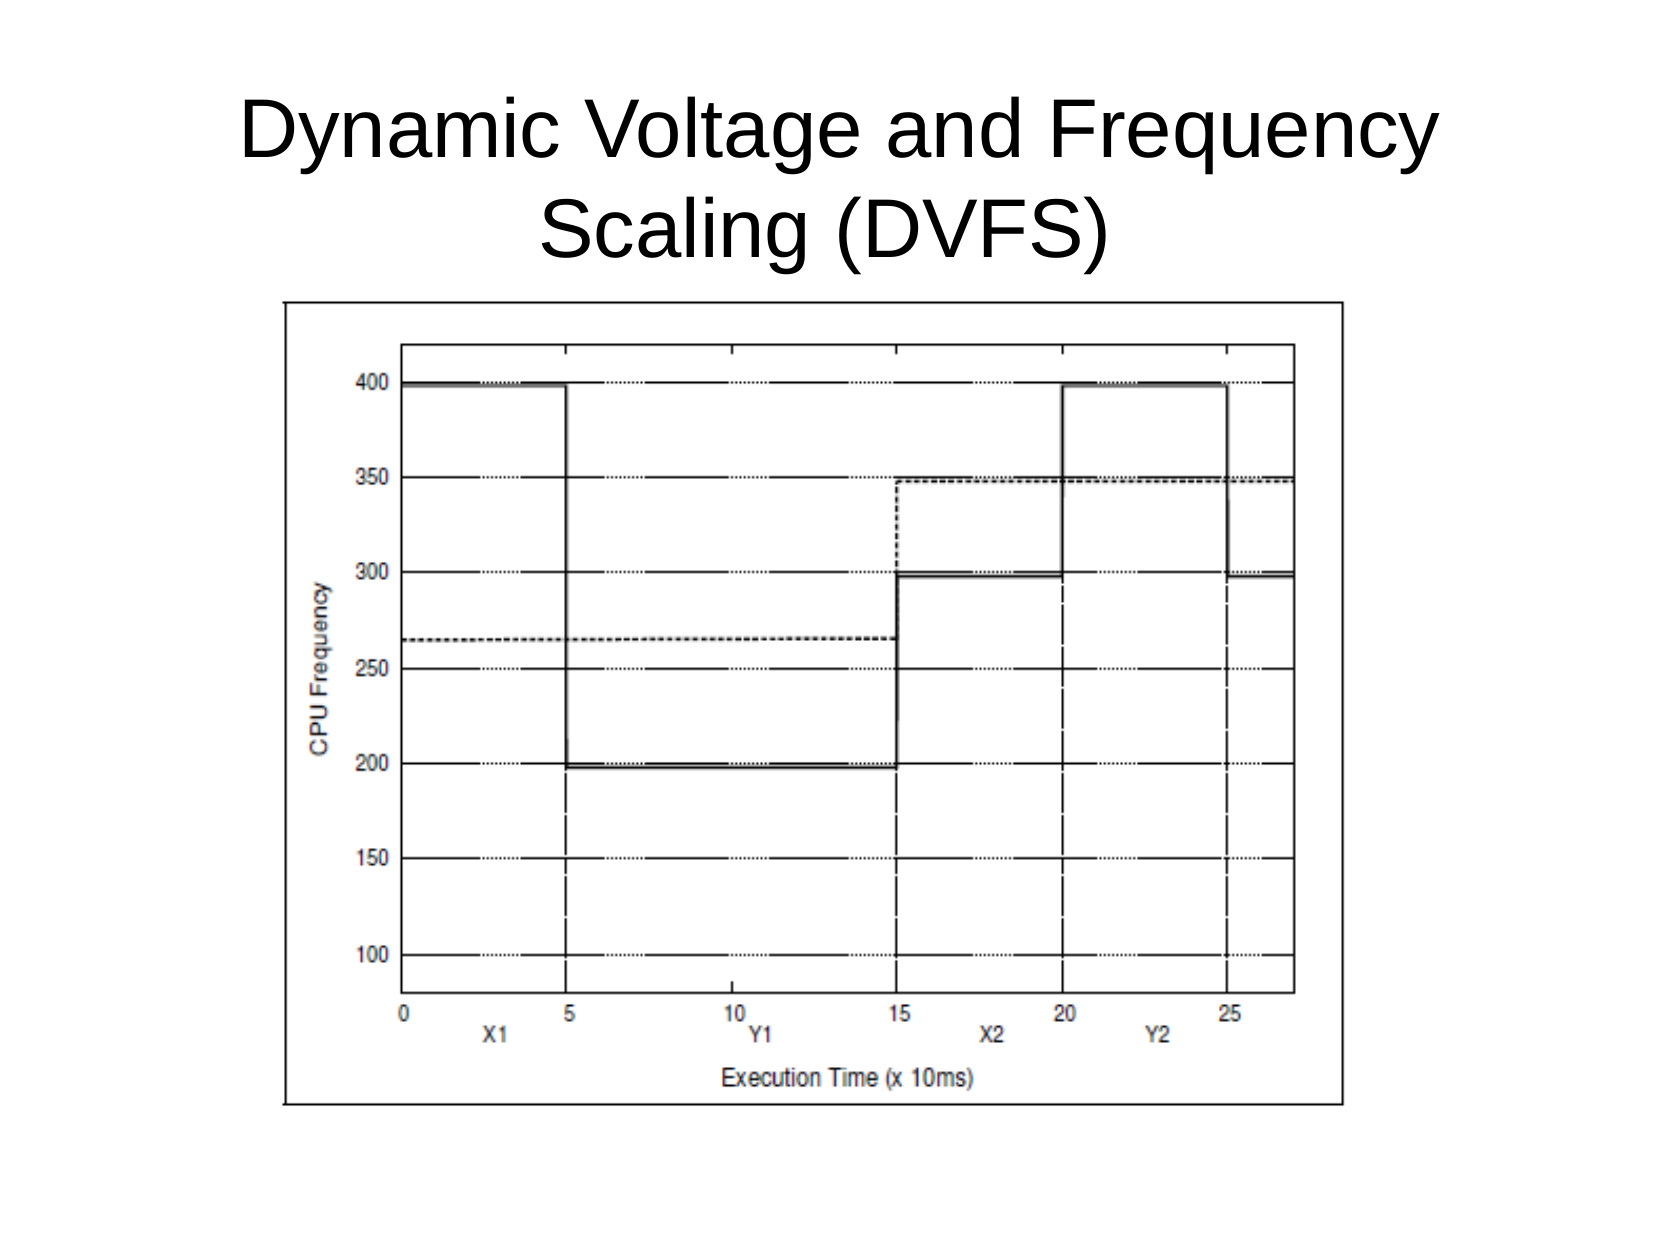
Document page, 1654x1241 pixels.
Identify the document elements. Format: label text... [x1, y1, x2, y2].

picture [262, 281, 1359, 1126]
title Dynamic Voltage and Frequency Scaling (DVFS) [150, 66, 1501, 282]
